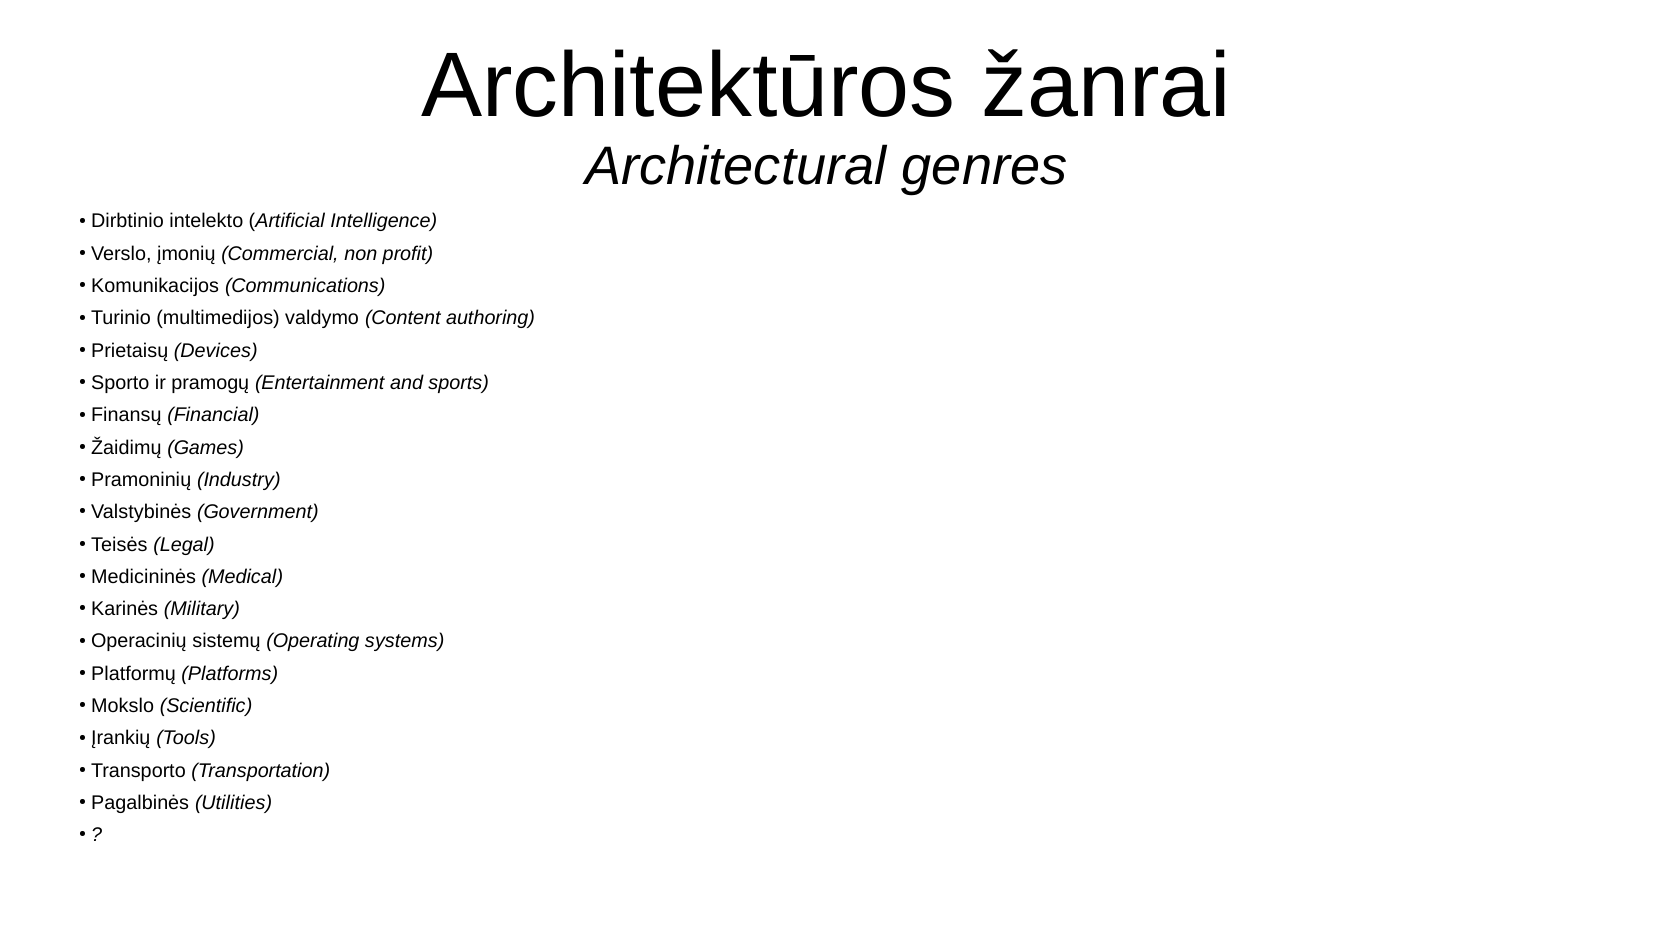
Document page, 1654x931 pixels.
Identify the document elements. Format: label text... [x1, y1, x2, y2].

list Dirbtinio intelekto (Artificial Intelligence) Verslo, įmonių (Commercial, non profit) Komunikacijos (Communications) Turinio (multimedijos) valdymo (Content authoring) Prietaisų (Devices) Sporto ir pramogų (Entertainment and sports) Finansų (Financial) Žaidimų (Games) Pramoninių (Industry) Valstybinės (Government) Teisės (Legal) Medicininės (Medical) Karinės (Military) Operacinių sistemų (Operating systems) Platformų (Platforms) Mokslo (Scientific) Įrankių (Tools) Transporto (Transportation) Pagalbinės (Utilities) ? [79, 210, 1561, 856]
title Architektūros žanrai Architectural genres [82, 33, 1571, 197]
